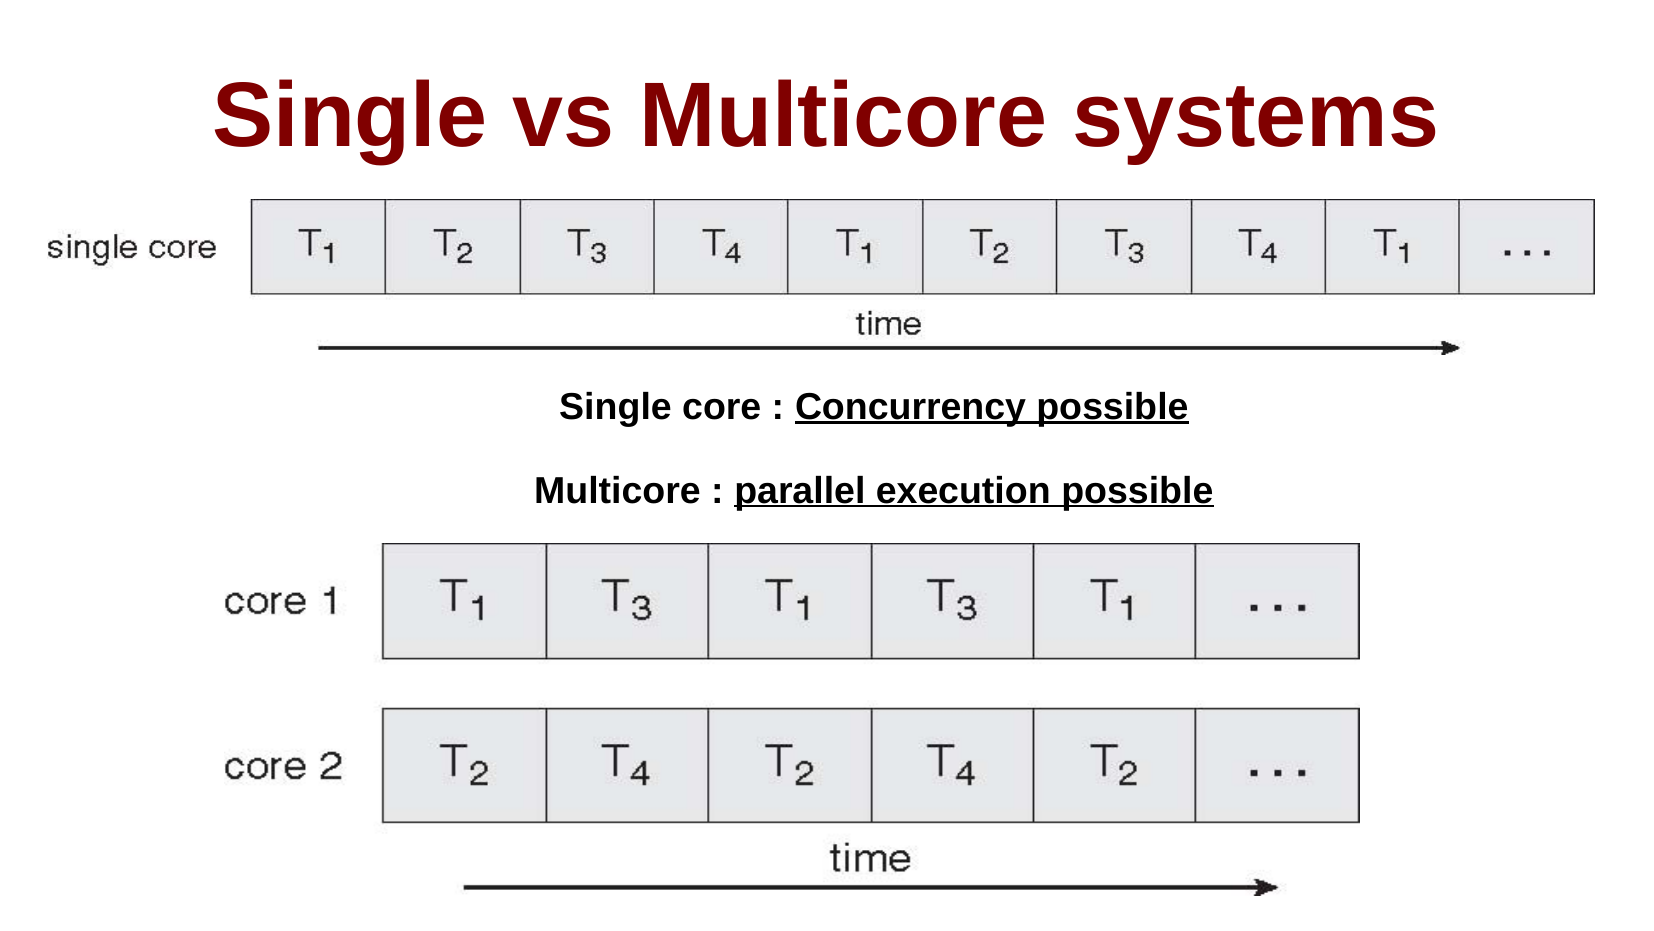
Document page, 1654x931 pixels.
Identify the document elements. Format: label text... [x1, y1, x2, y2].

picture [224, 543, 1360, 896]
picture [47, 199, 1595, 355]
text_box Single core : Concurrency possible Multicore : parallel execution possible [401, 377, 1347, 519]
title Single vs Multicore systems [82, 37, 1571, 193]
